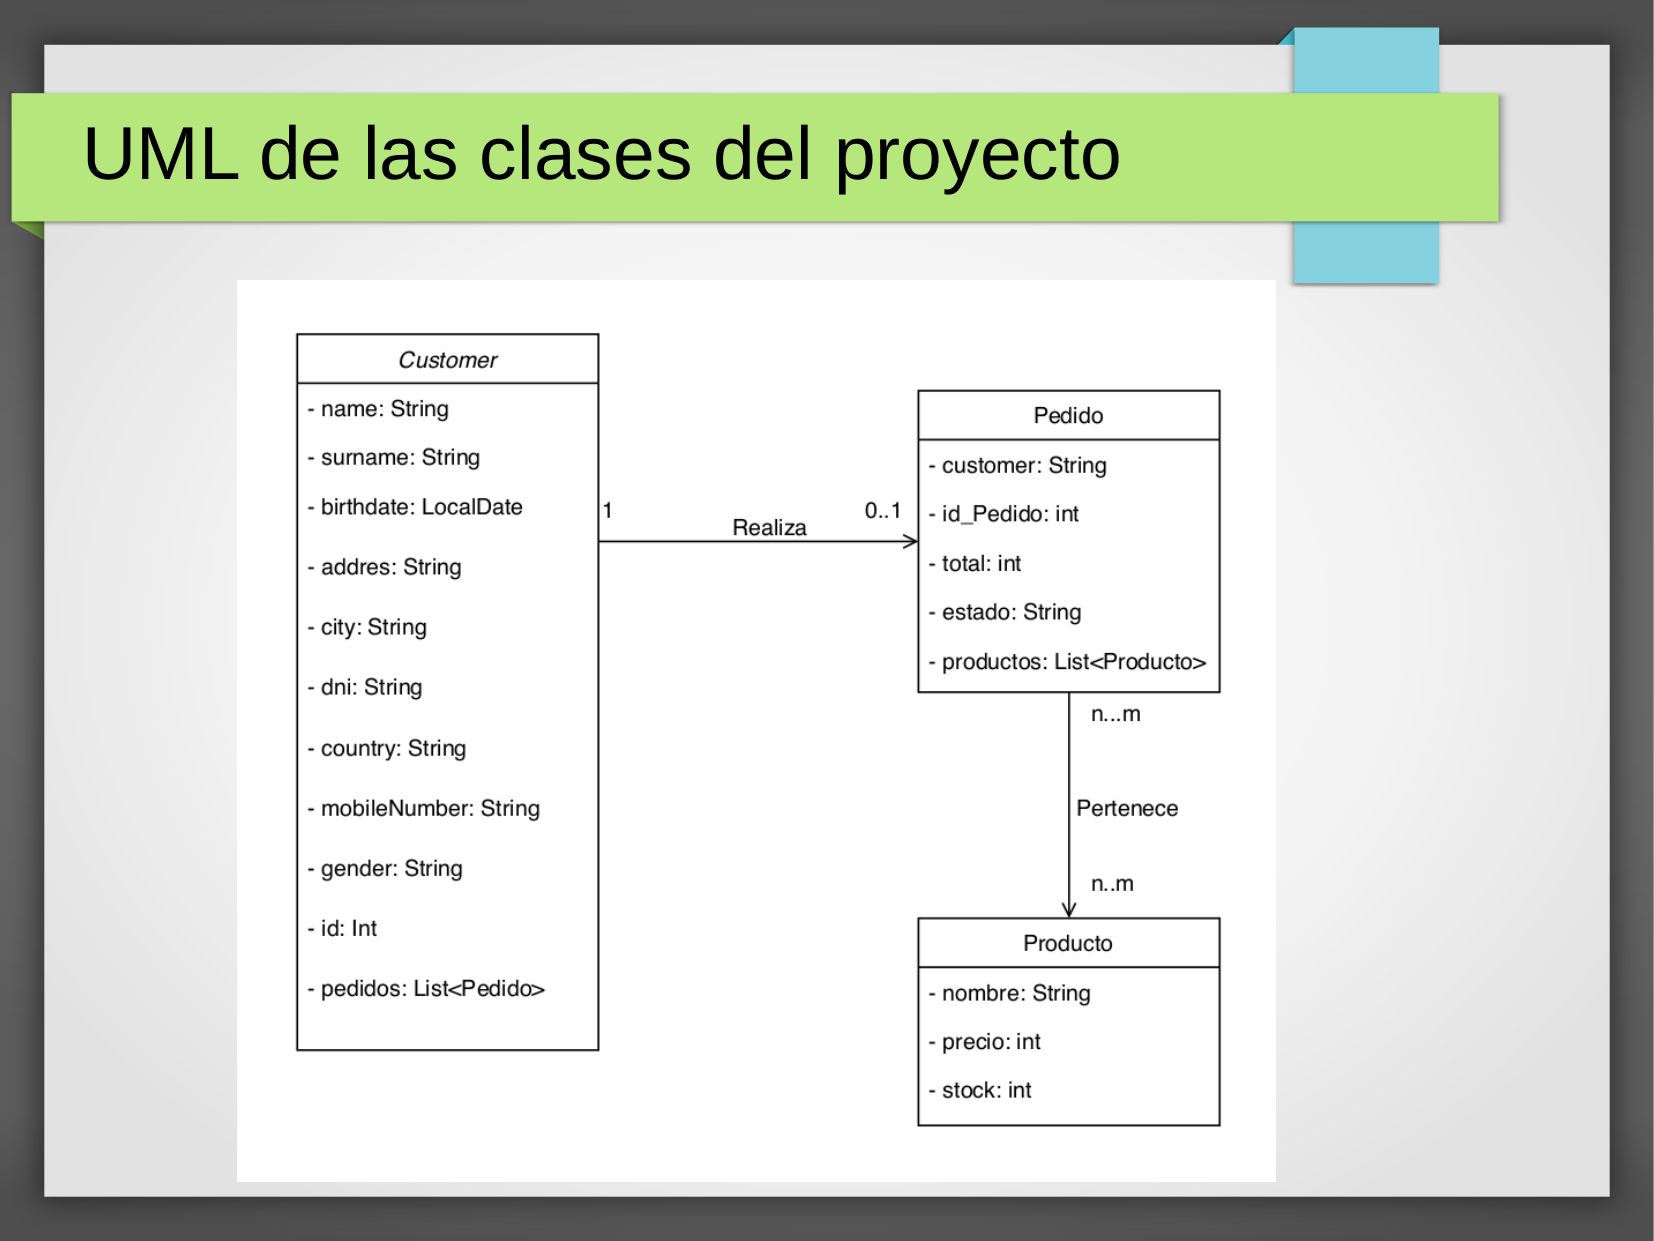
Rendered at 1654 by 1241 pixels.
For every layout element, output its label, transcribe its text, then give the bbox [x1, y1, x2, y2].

picture [0, 0, 1654, 1241]
title UML de las clases del proyecto [82, 94, 1264, 213]
